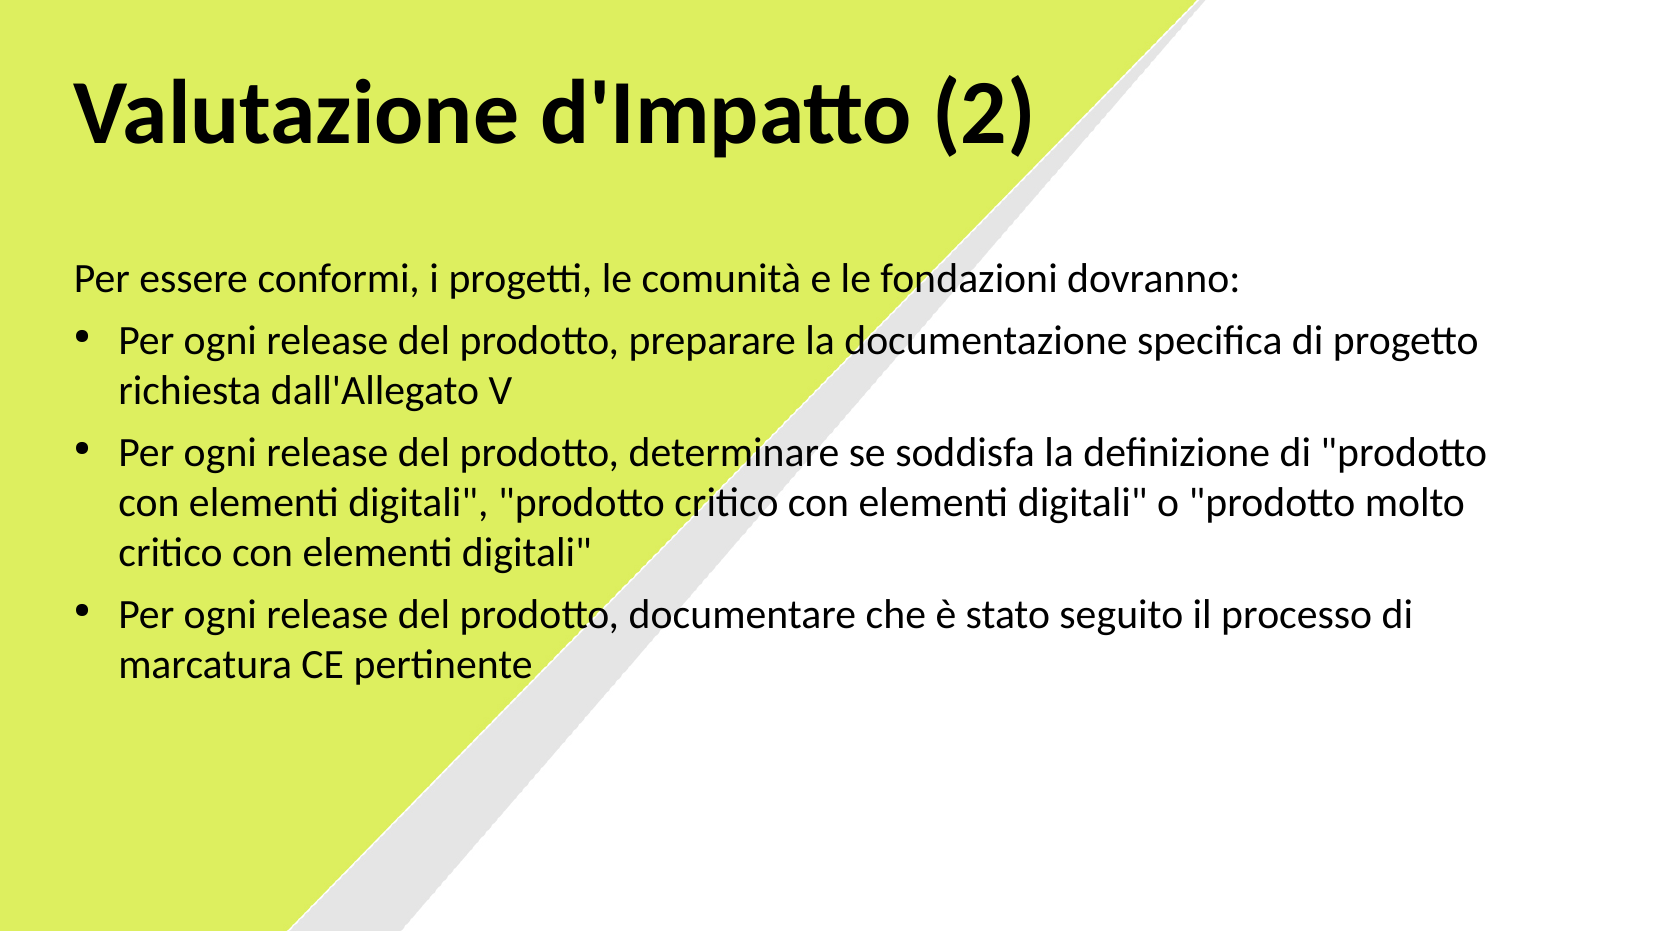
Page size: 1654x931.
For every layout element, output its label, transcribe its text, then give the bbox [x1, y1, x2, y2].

list Per essere conformi, i progetti, le comunità e le fondazioni dovranno: Per ogni release del prodotto, preparare la documentazione specifica di progetto richiesta dall'Allegato V Per ogni release del prodotto, determinare se soddisfa la definizione di "prodotto con elementi digitali", "prodotto critico con elementi digitali" o "prodotto molto critico con elementi digitali" Per ogni release del prodotto, documentare che è stato seguito il processo di marcatura CE pertinente [59, 236, 1571, 886]
picture [0, 0, 1654, 931]
title Valutazione d'Impatto (2) [59, 37, 1571, 178]
